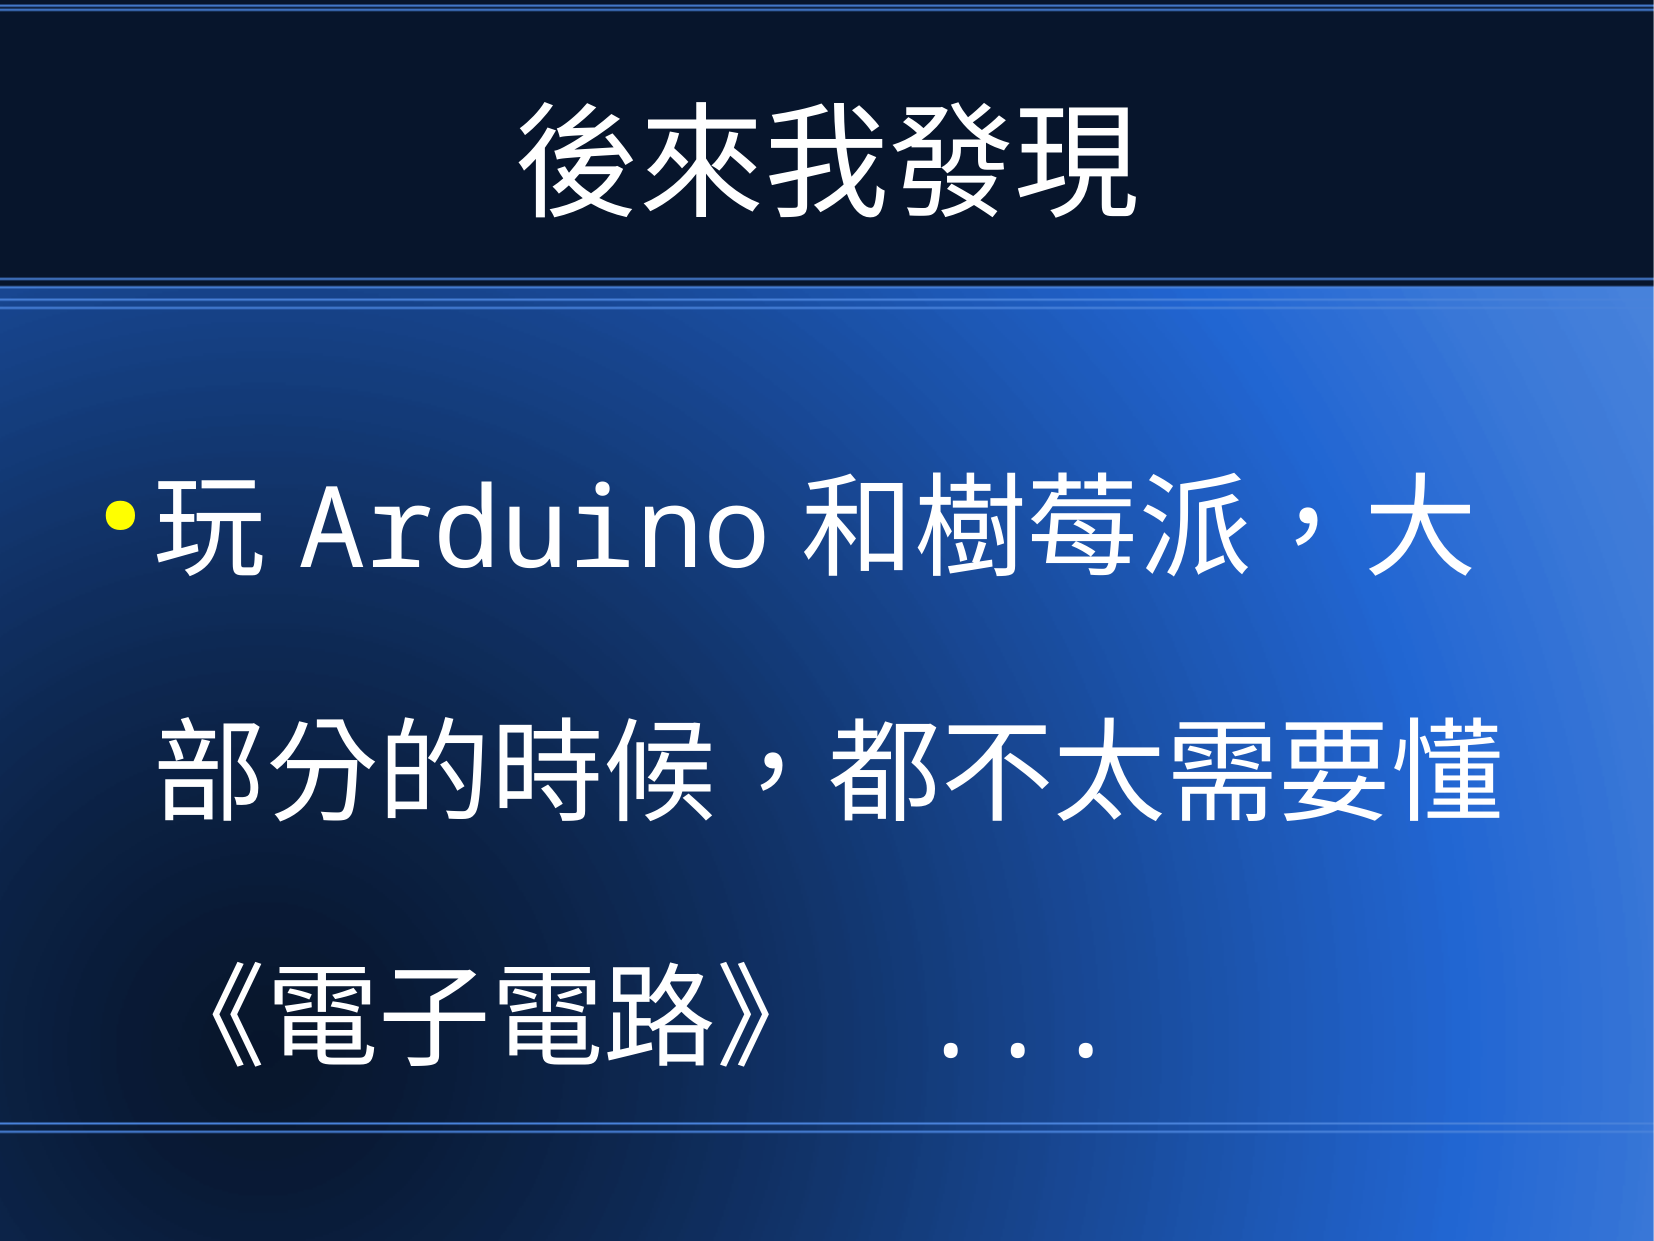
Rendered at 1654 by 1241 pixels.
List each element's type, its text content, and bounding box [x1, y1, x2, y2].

picture [0, 0, 1654, 1241]
list 玩Arduino和樹莓派，大部分的時候，都不太需要懂《電子電路》 ... [82, 355, 1571, 1241]
title 後來我發現 [82, 49, 1571, 257]
